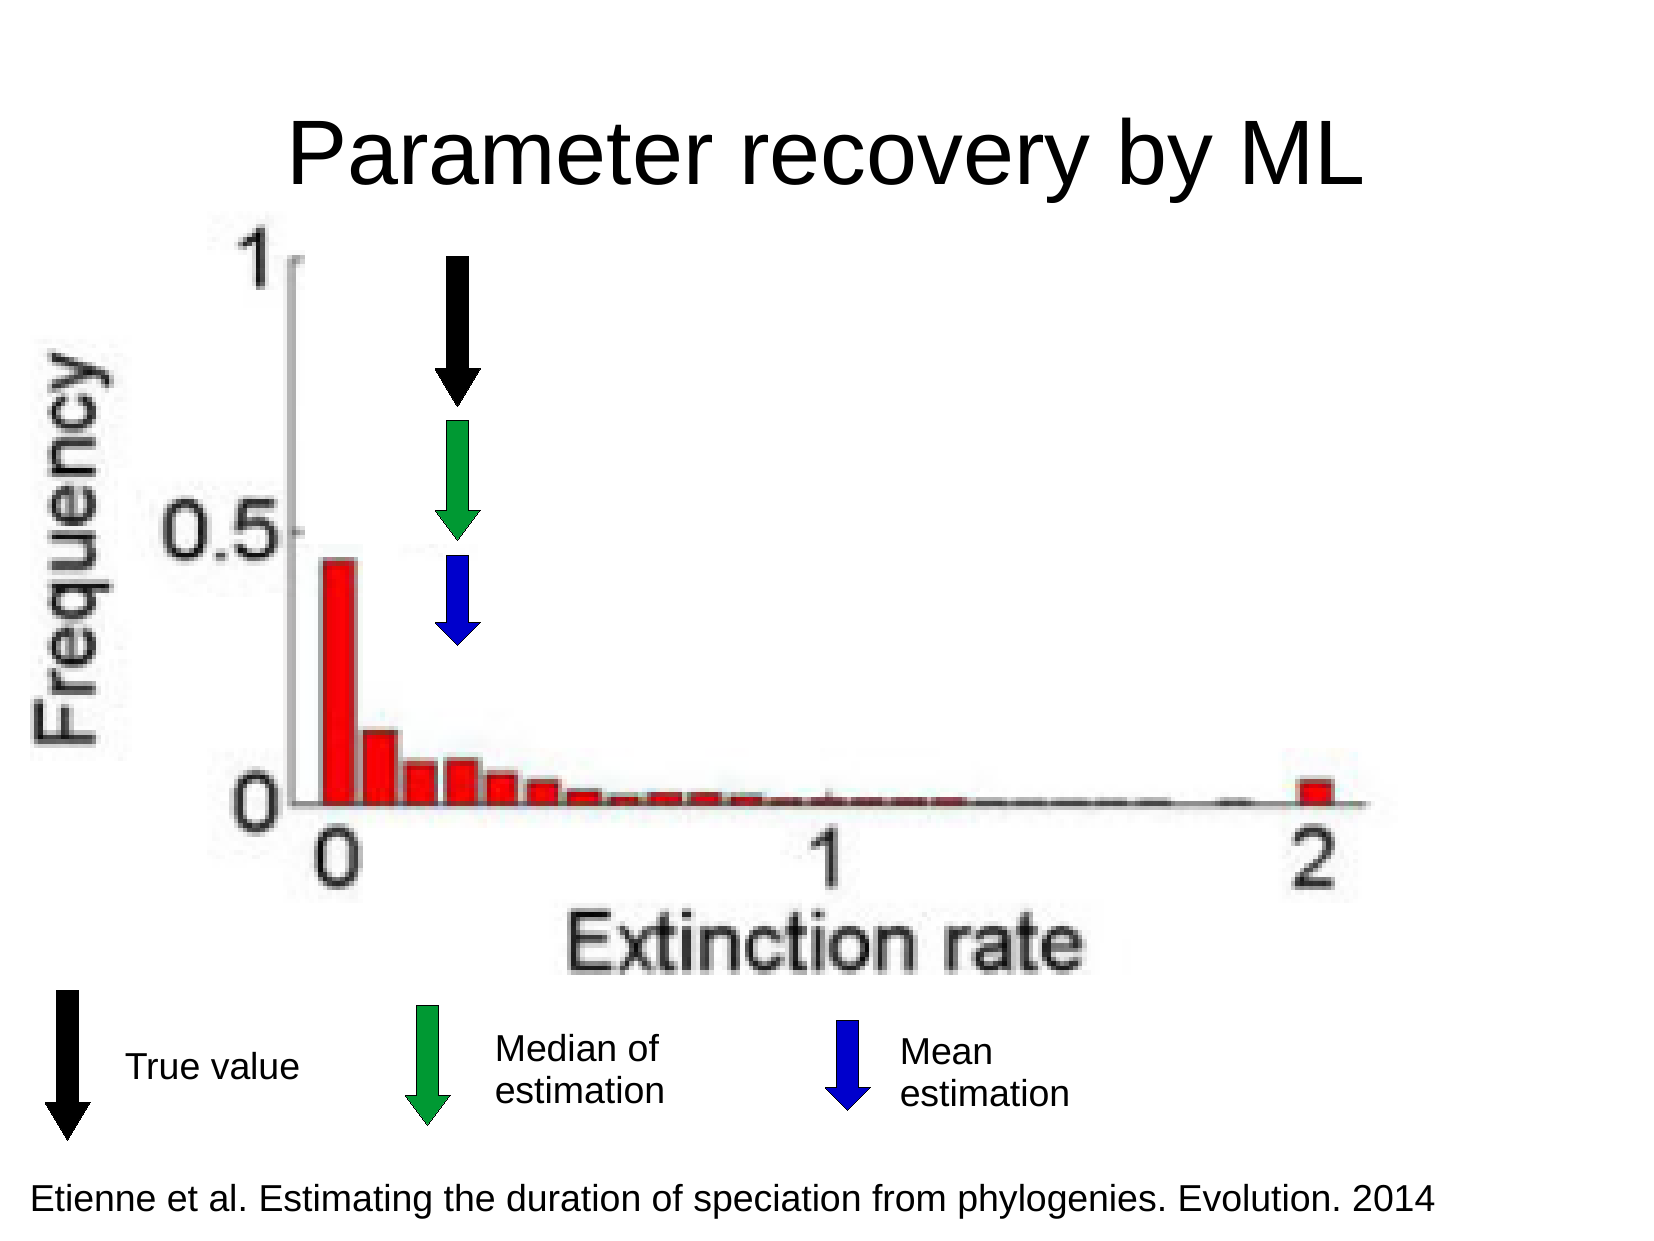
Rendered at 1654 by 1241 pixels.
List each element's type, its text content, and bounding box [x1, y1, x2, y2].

text_box Mean estimation [885, 1023, 1096, 1126]
text_box Median of estimation [480, 1020, 706, 1137]
text_box [405, 1005, 451, 1126]
text_box True value [110, 1038, 316, 1096]
title Parameter recovery by ML [82, 49, 1571, 257]
text_box [45, 990, 91, 1141]
text_box [435, 256, 481, 407]
text_box Etienne et al. Estimating the duration of speciation from phylogenies. Evolution. 2014 [15, 1170, 1451, 1227]
text_box [435, 420, 481, 541]
picture [30, 211, 1398, 976]
text_box [435, 555, 481, 646]
text_box [825, 1020, 871, 1111]
